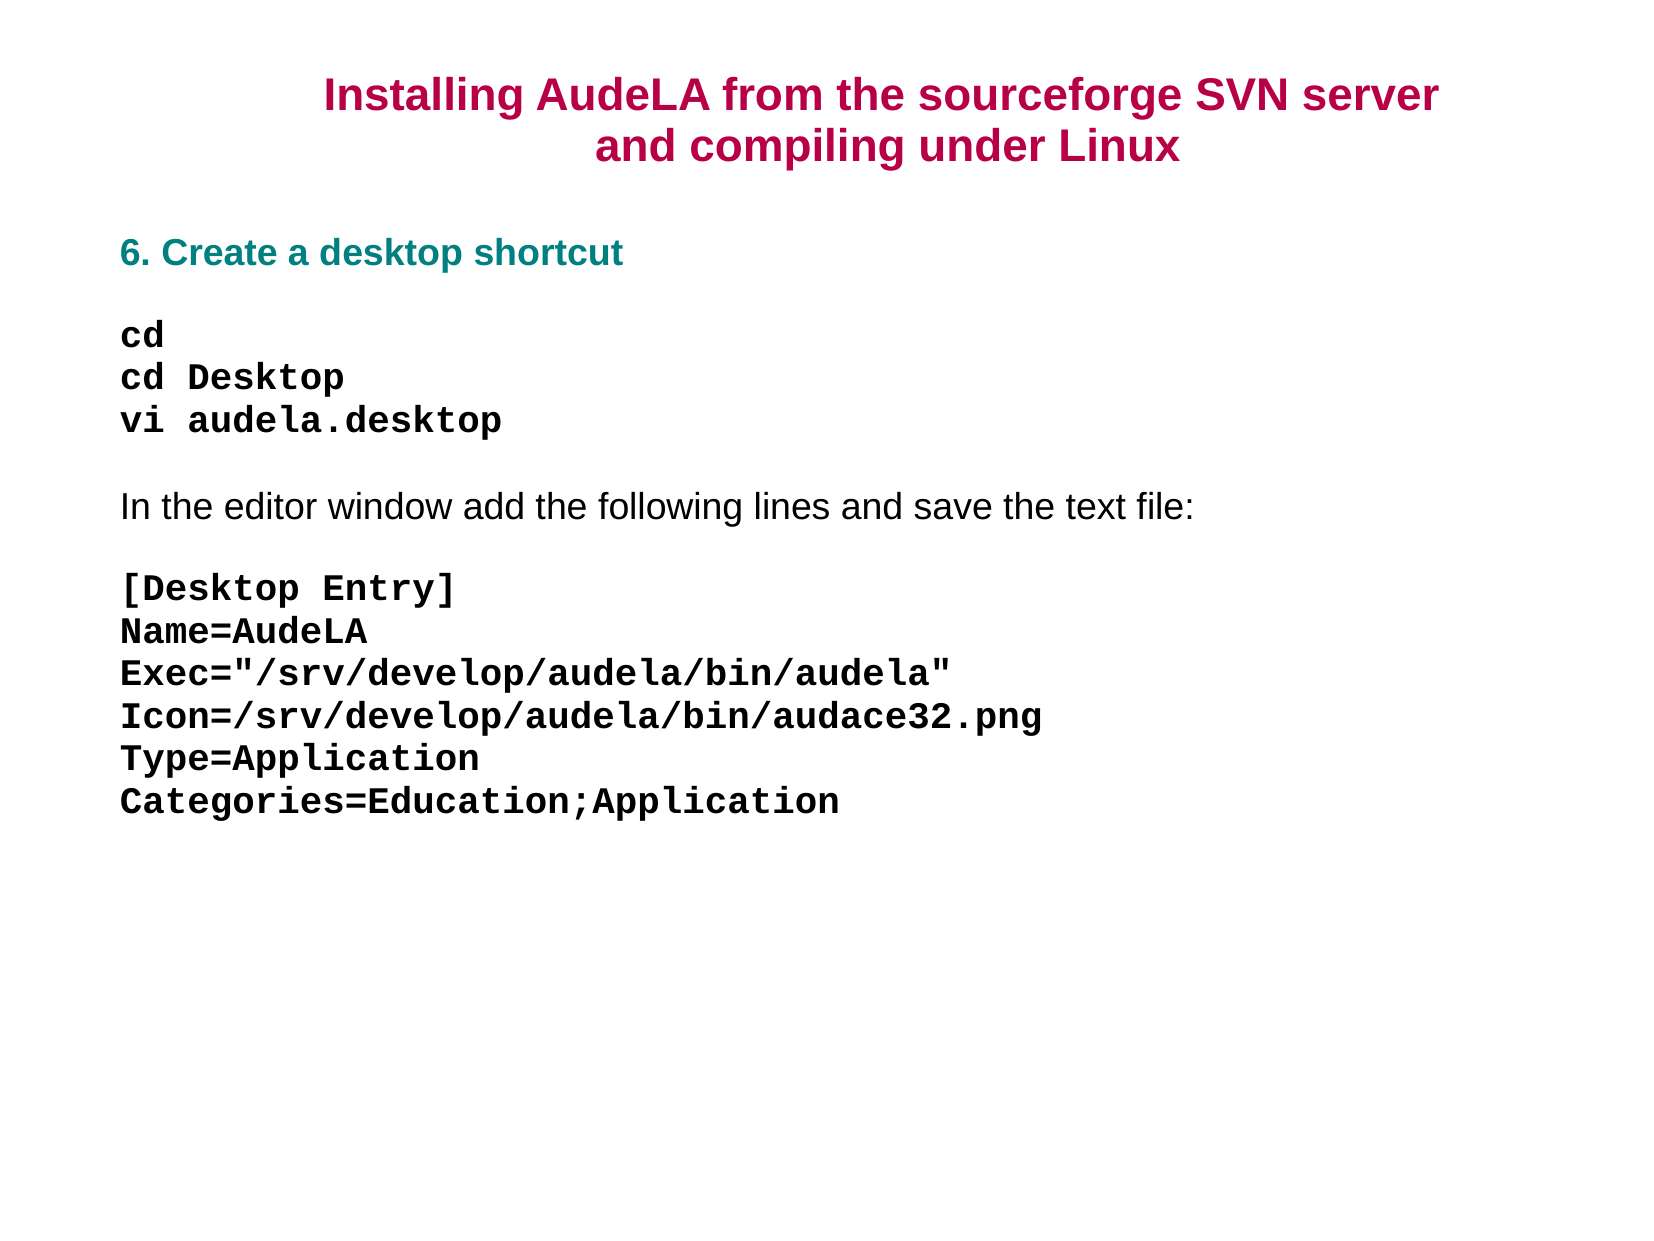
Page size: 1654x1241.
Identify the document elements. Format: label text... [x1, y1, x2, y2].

text_box 6. Create a desktop shortcut cd cd Desktop vi audela.desktop In the editor window add the following lines and save the text file: [Desktop Entry] Name=AudeLA Exec="/srv/develop/audela/bin/audela" Icon=/srv/develop/audela/bin/audace32.png Type=Application Categories=Education;Application [105, 224, 1211, 876]
text_box Installing AudeLA from the sourceforge SVN server and compiling under Linux [308, 61, 1468, 181]
